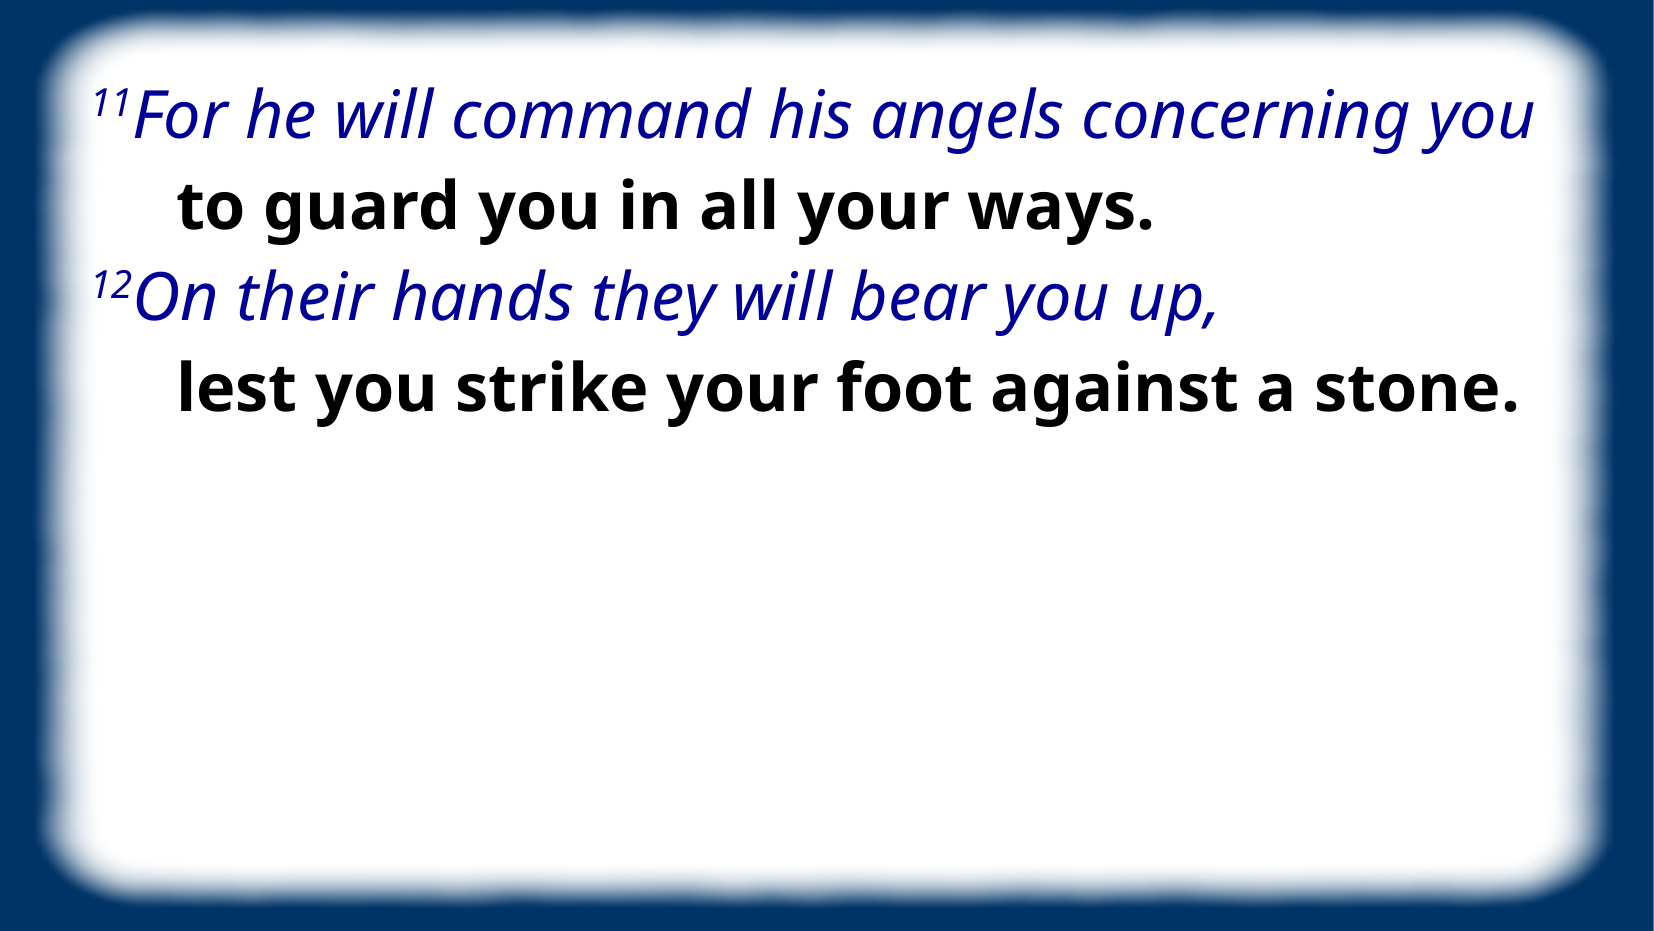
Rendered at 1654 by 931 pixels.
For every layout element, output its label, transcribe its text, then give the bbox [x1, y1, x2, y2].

text_box 11For he will command his angels concerning you to guard you in all your ways. 12On their hands they will bear you up, lest you strike your foot against a stone. [75, 60, 1561, 451]
picture [0, 0, 1654, 931]
